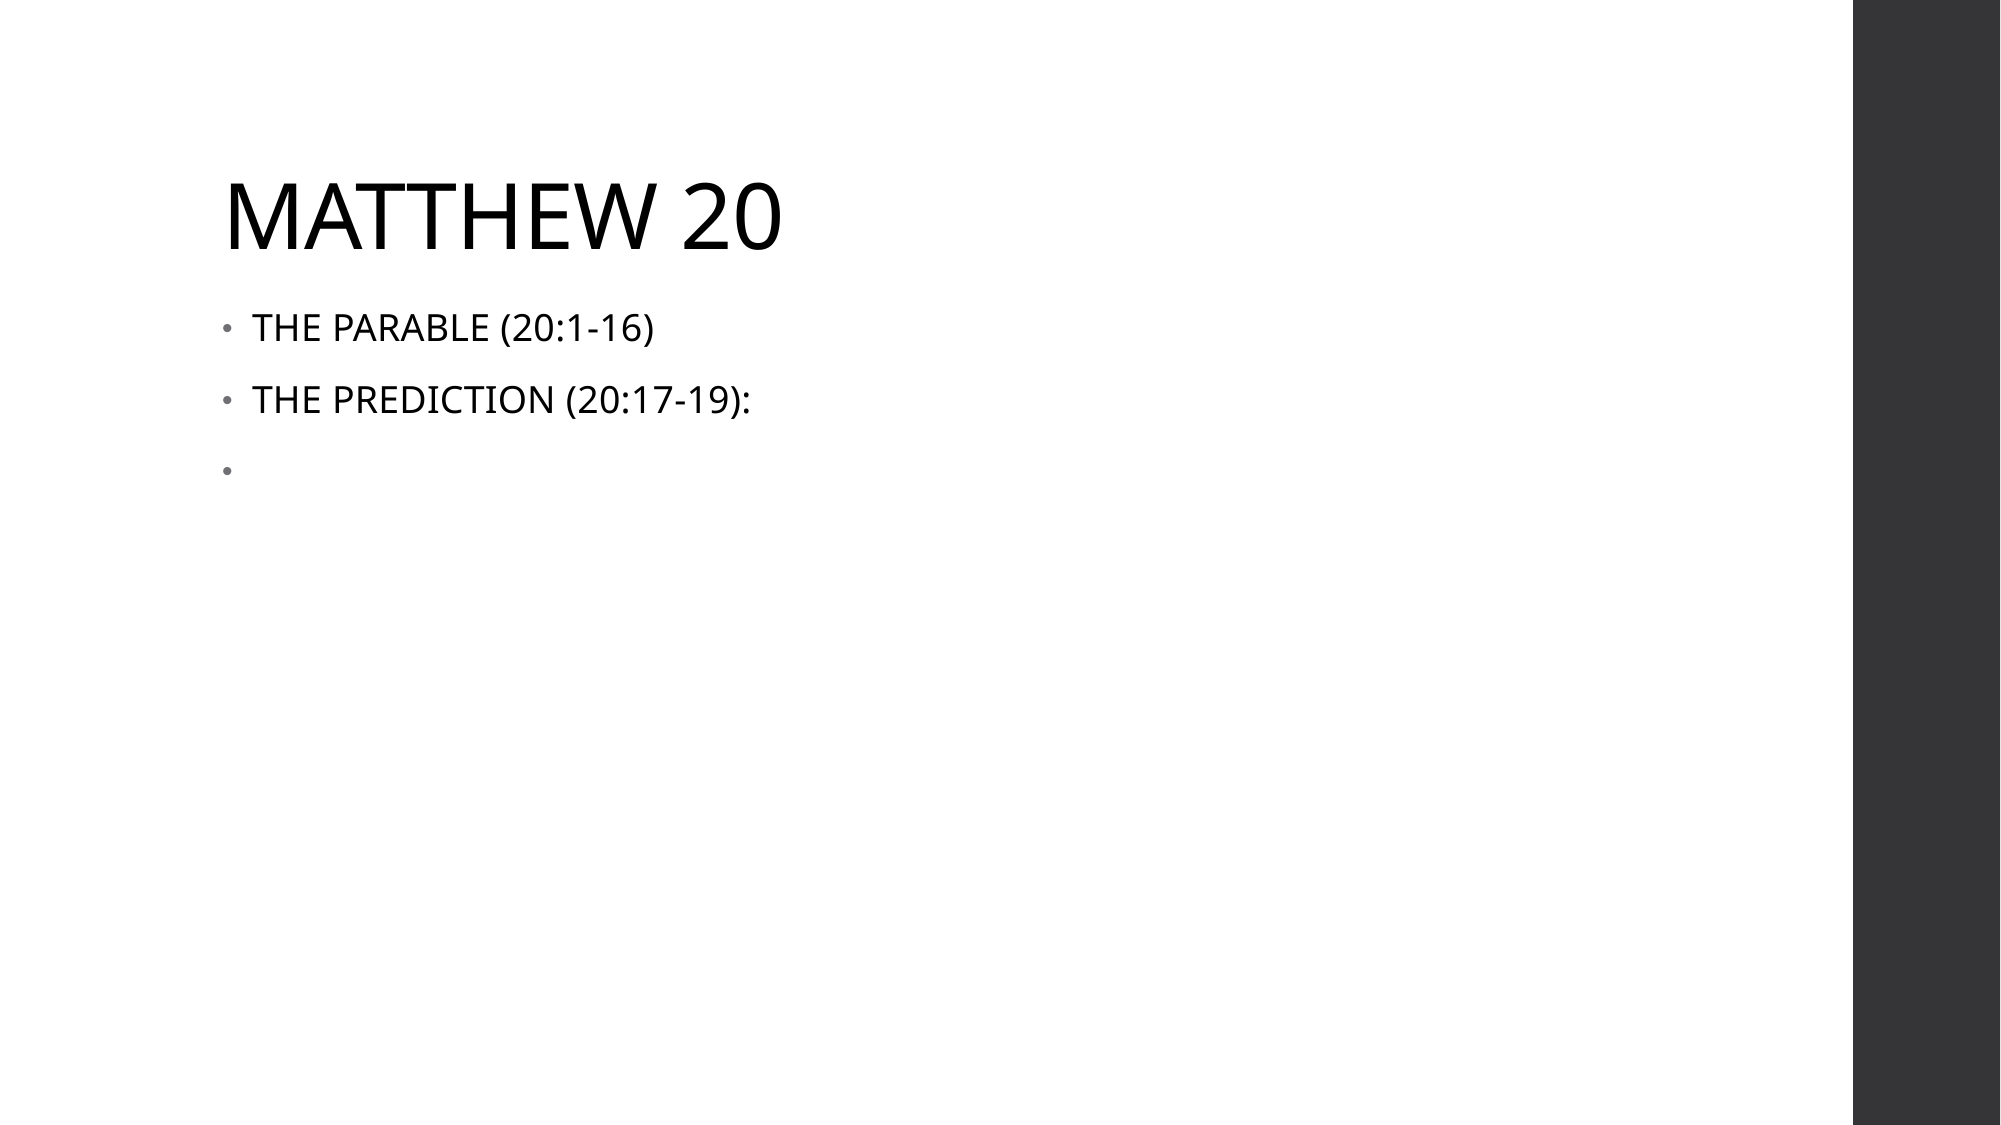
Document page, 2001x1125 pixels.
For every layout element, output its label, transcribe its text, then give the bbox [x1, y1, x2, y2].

title MATTHEW 20 [206, 60, 1797, 278]
list THE PARABLE (20:1-16) THE PREDICTION (20:17-19): [206, 299, 1617, 1014]
